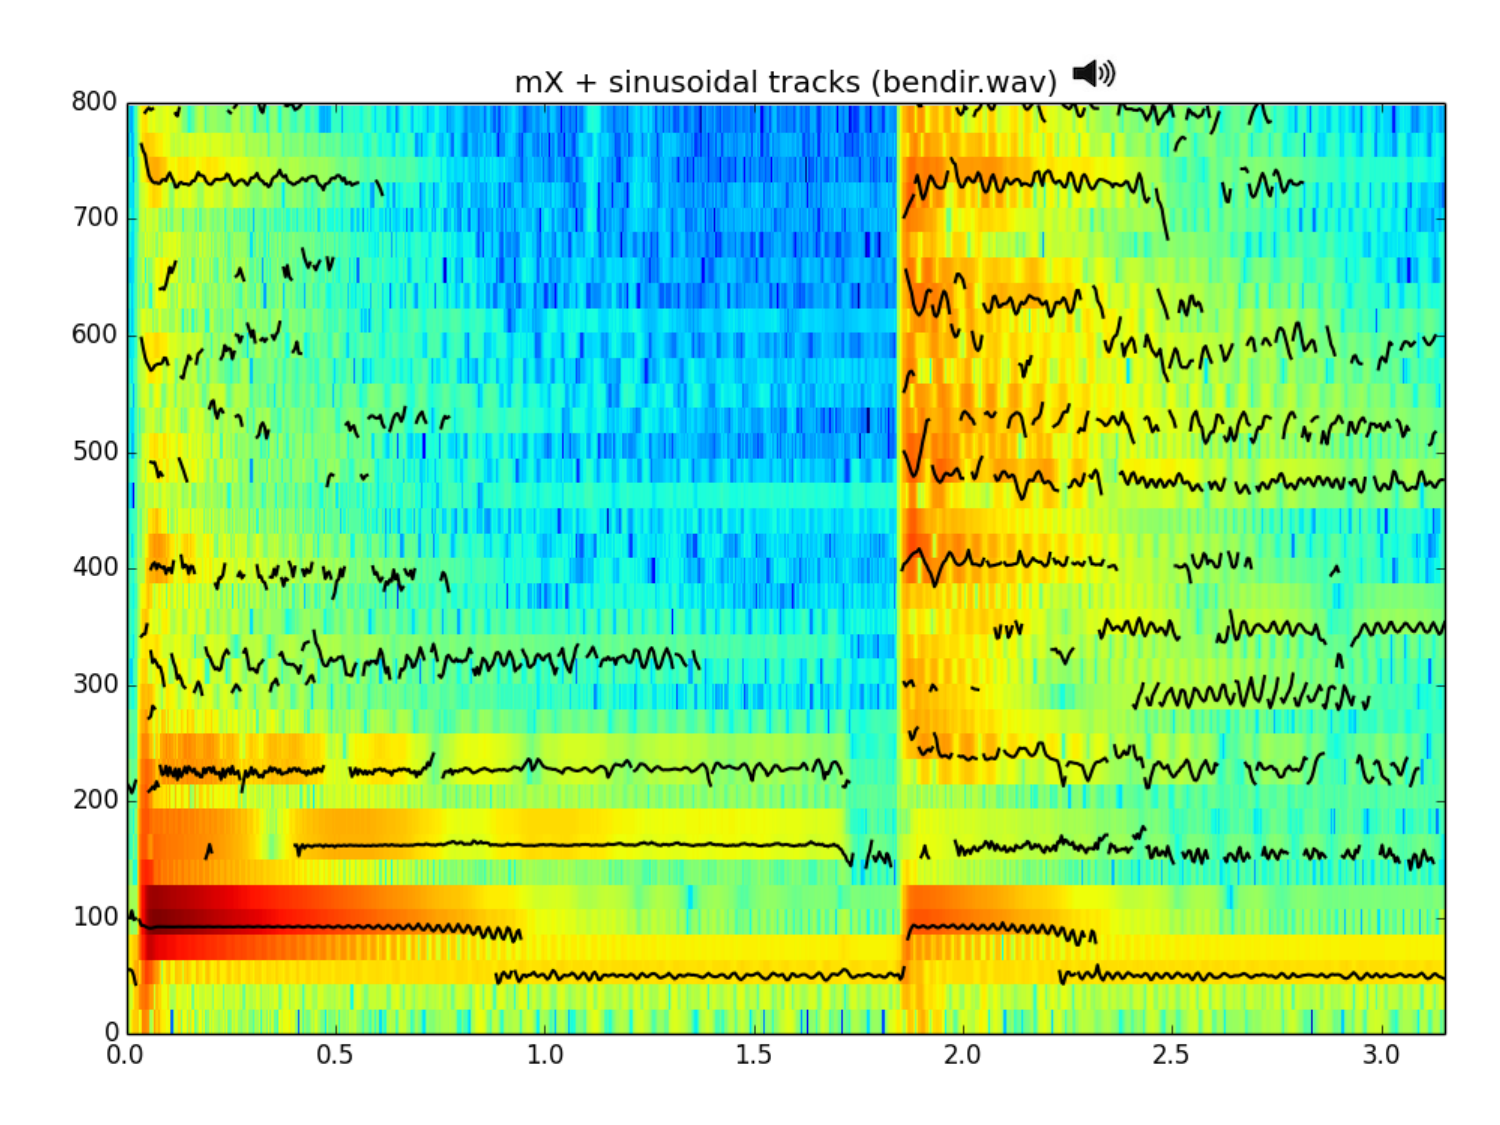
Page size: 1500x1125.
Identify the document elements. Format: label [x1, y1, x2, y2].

picture [46, 43, 1472, 1094]
